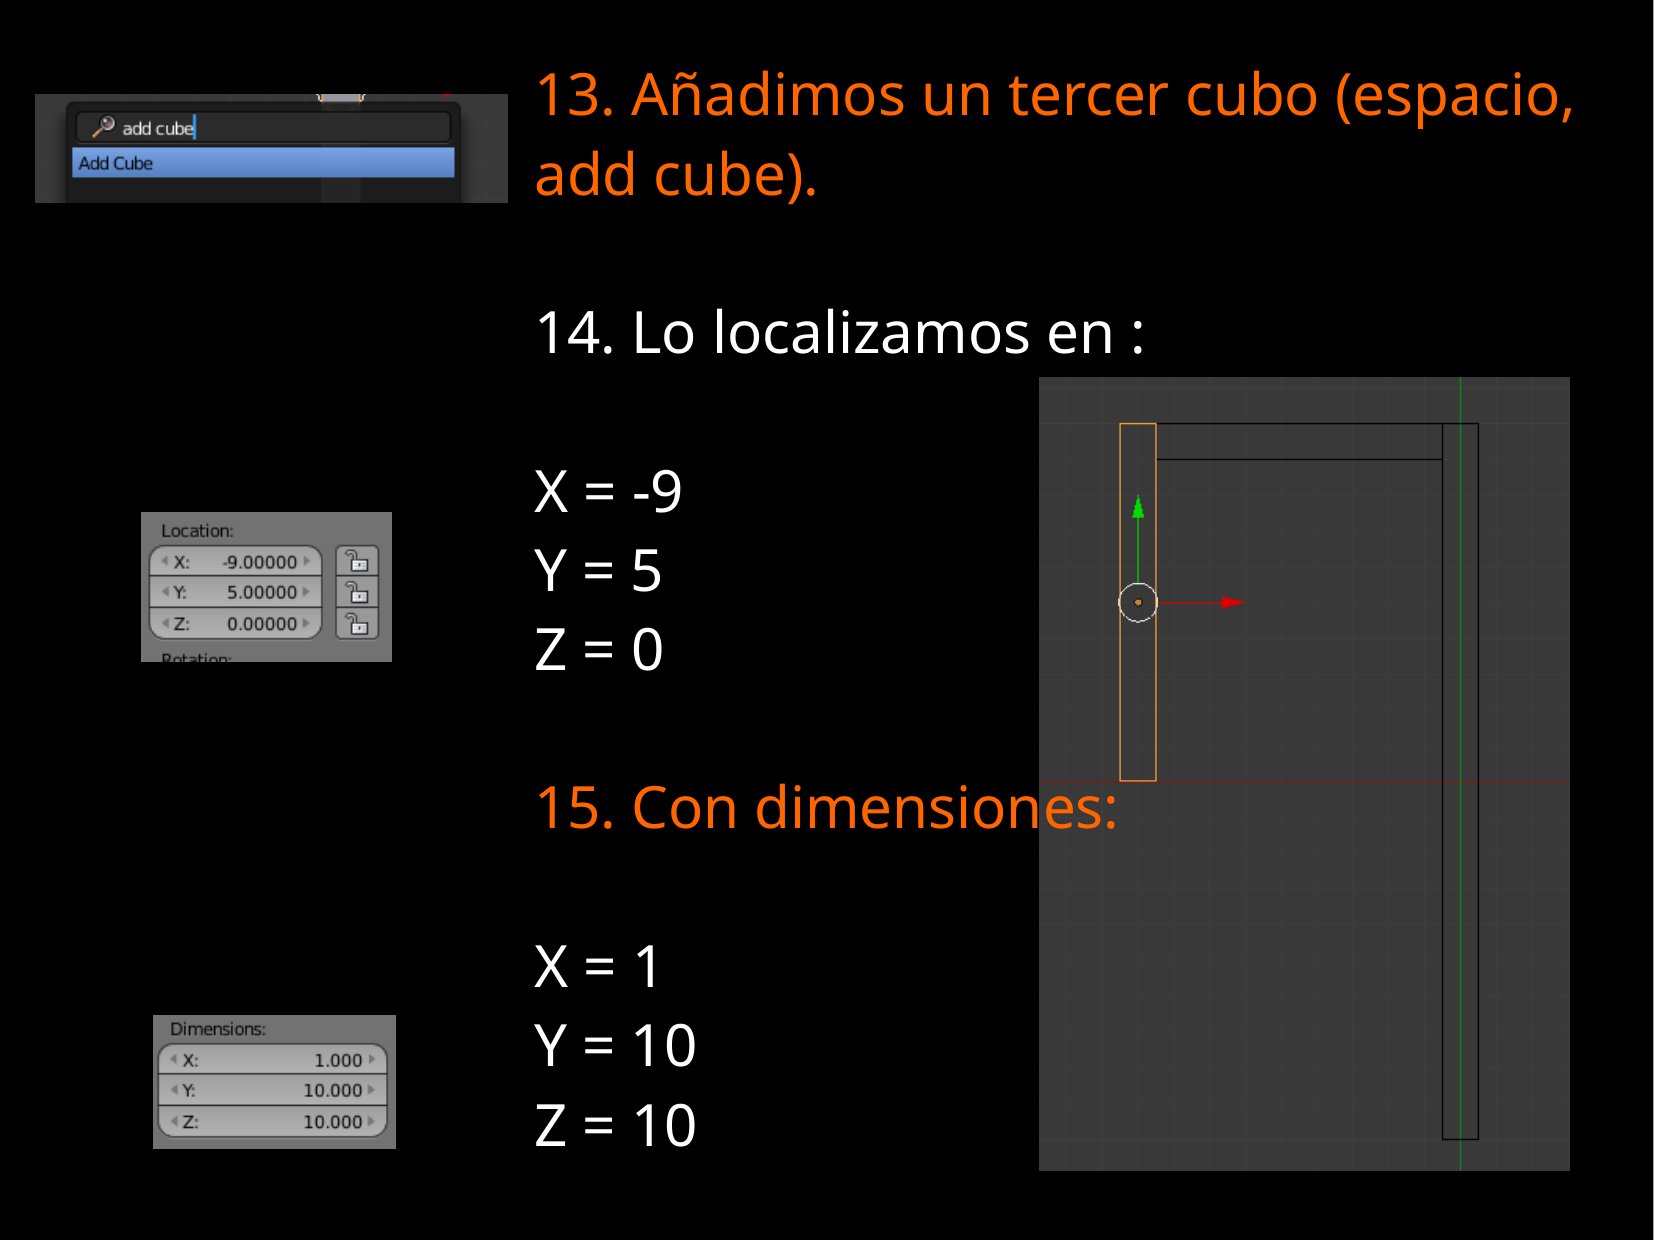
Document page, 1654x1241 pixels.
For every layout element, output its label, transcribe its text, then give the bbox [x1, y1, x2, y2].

picture [141, 512, 392, 662]
picture [153, 1015, 396, 1149]
picture [35, 94, 508, 203]
text_box 13. Añadimos un tercer cubo (espacio, add cube). 14. Lo localizamos en : X = -9 Y = 5 Z = 0 15. Con dimensiones: X = 1 Y = 10 Z = 10 [519, 46, 1642, 1210]
